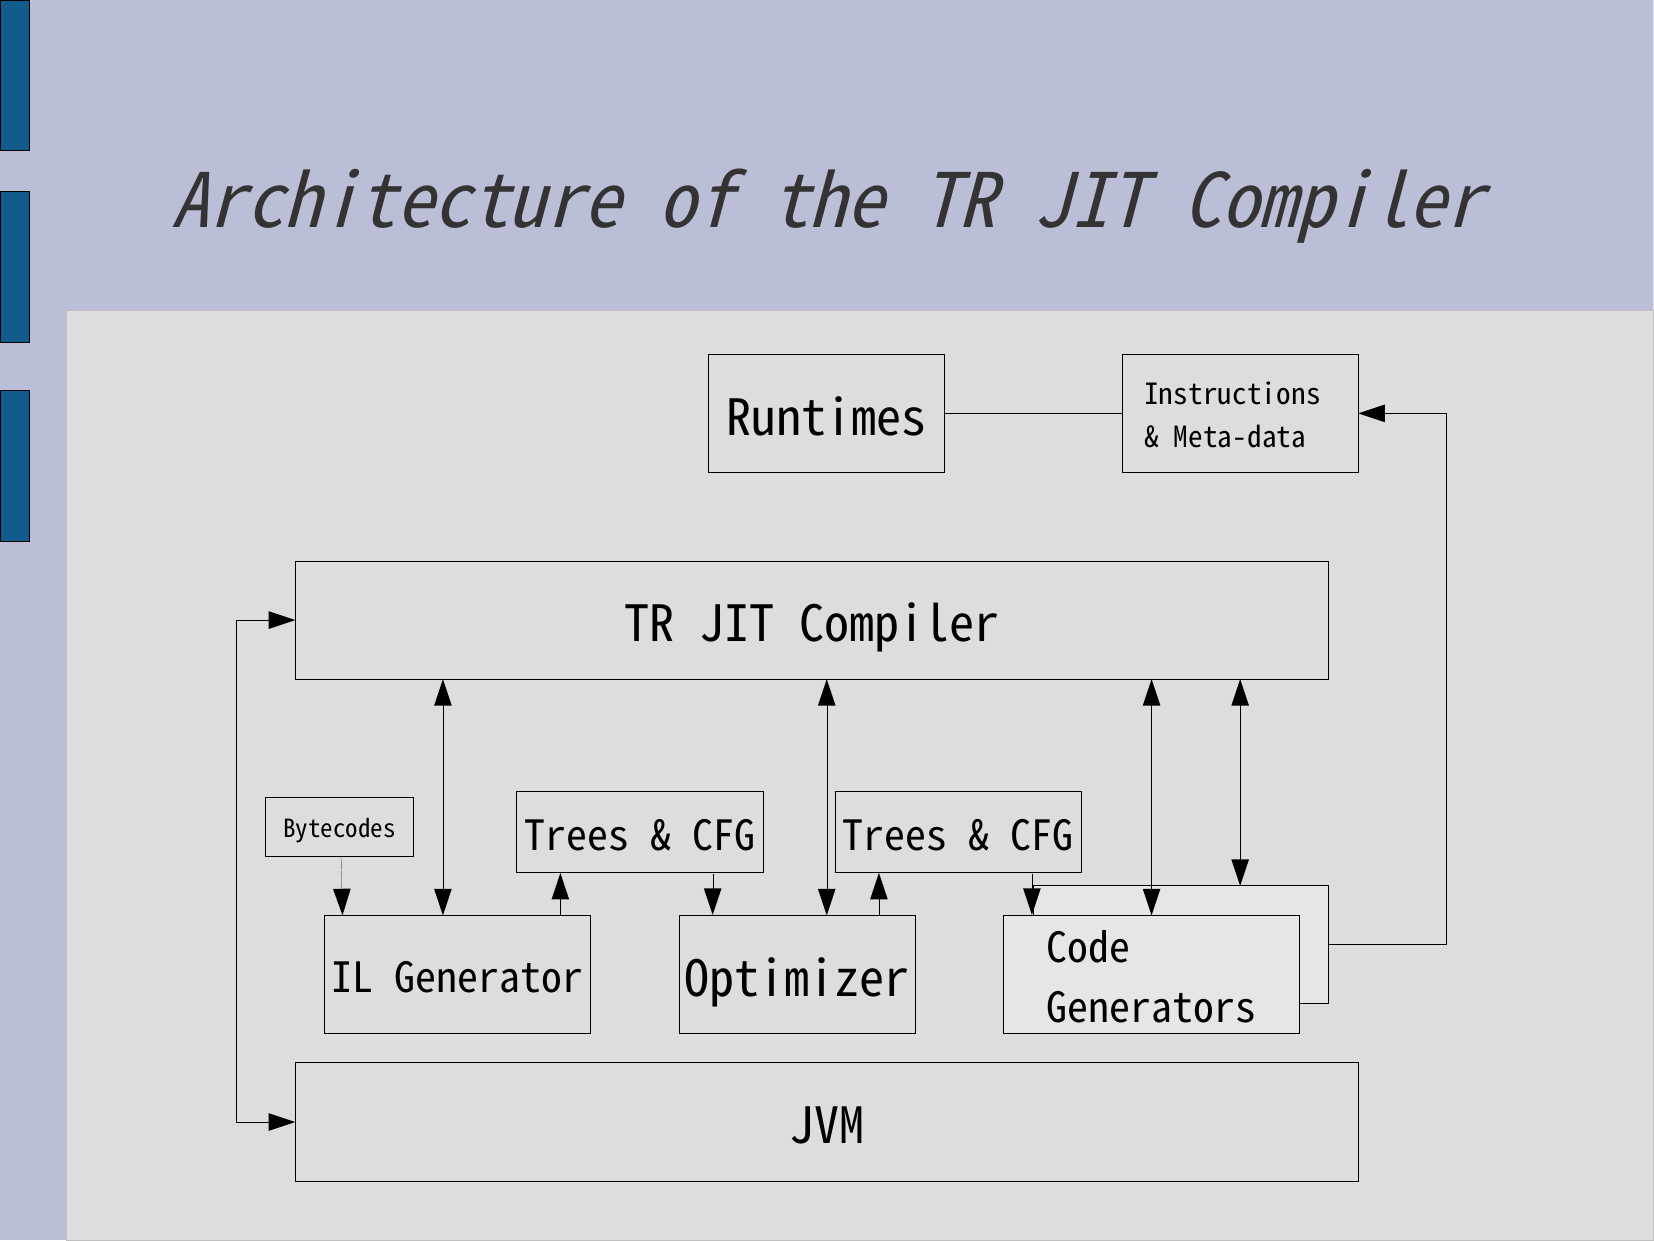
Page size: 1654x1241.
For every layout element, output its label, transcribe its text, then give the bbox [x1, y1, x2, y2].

title Architecture of the TR JIT Compiler [121, 91, 1534, 299]
text_box Instructions & Meta-data [1122, 354, 1359, 473]
text_box Trees & CFG [835, 791, 1082, 873]
text_box Trees & CFG [516, 791, 764, 873]
text_box [1152, 885, 1329, 1004]
text_box Bytecodes [265, 797, 414, 857]
text_box IL Generator [324, 915, 591, 1034]
text_box Code Generators [1003, 915, 1300, 1034]
text_box TR JIT Compiler [295, 561, 1329, 680]
text_box [1033, 885, 1151, 915]
text_box JVM [295, 1062, 1359, 1182]
text_box Optimizer [679, 915, 916, 1034]
text_box Runtimes [708, 354, 945, 473]
